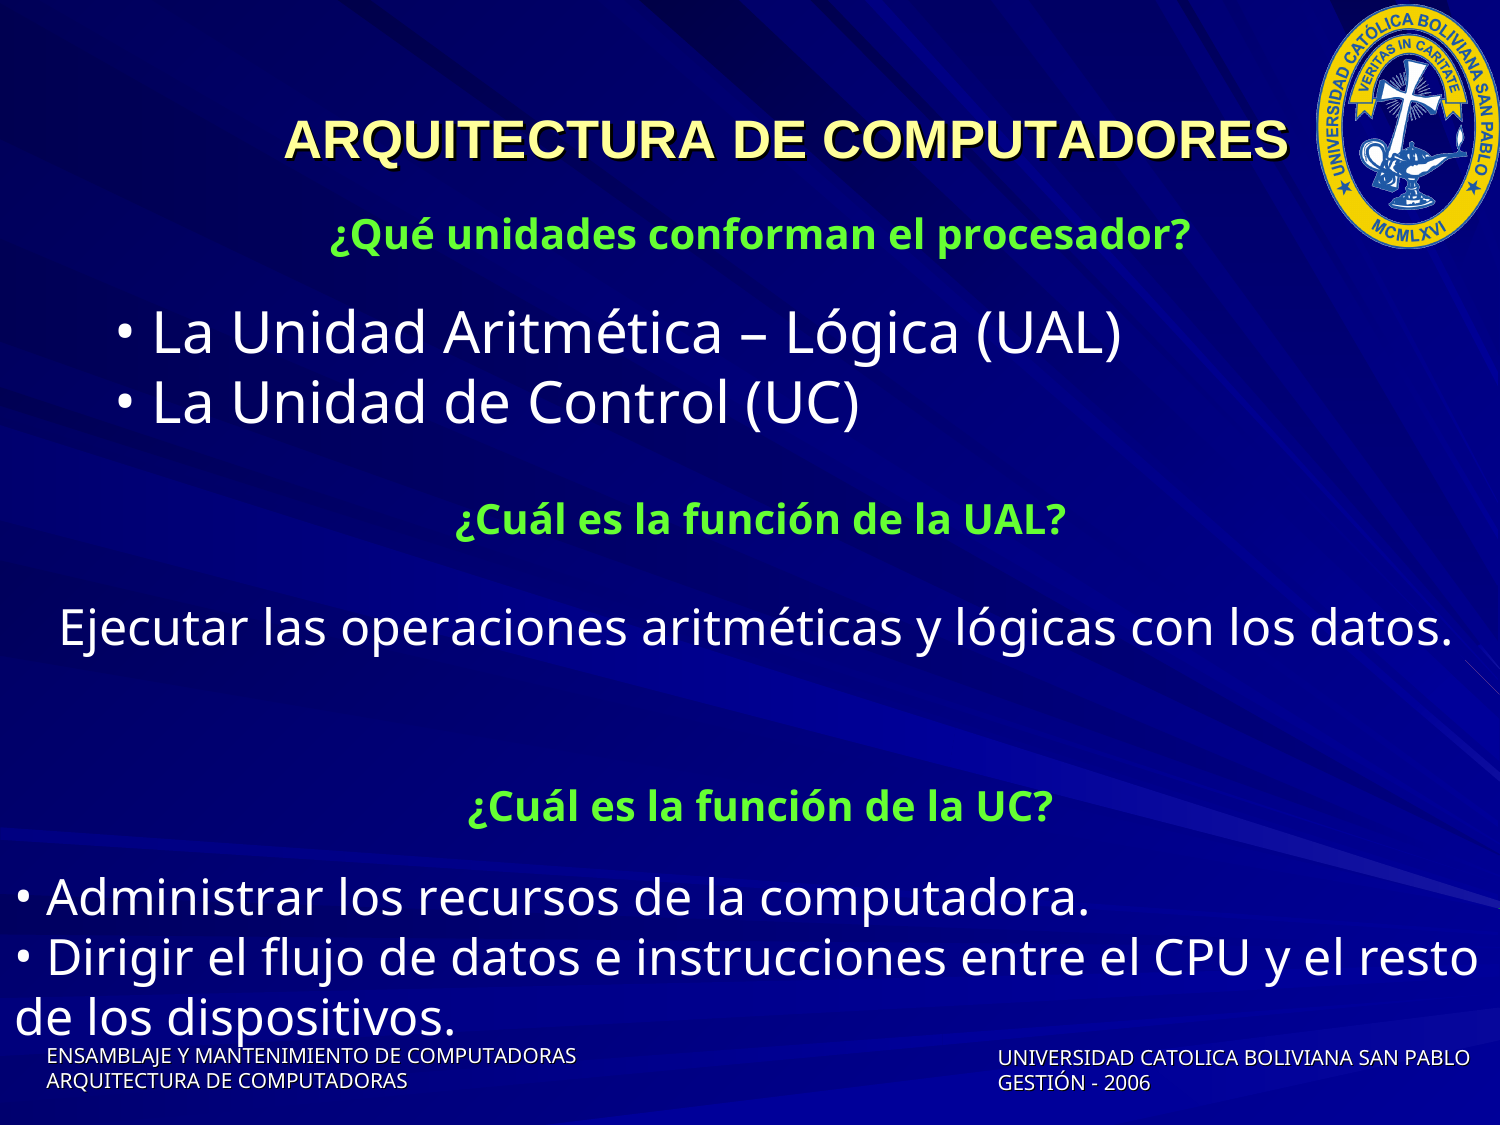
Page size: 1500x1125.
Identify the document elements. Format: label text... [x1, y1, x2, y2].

text_box Administrar los recursos de la computadora. Dirigir el flujo de datos e instrucciones entre el CPU y el resto de los dispositivos. [0, 857, 1500, 1053]
text_box ¿Cuál es la función de la UC? [0, 772, 1500, 838]
text_box La Unidad Aritmética – Lógica (UAL) La Unidad de Control (UC) [99, 287, 1500, 443]
text_box Ejecutar las operaciones aritméticas y lógicas con los datos. [0, 587, 1500, 663]
text_box ¿Qué unidades conforman el procesador? [0, 200, 1500, 266]
picture [1316, 4, 1500, 200]
text_box ARQUITECTURA DE COMPUTADORES [112, 78, 1463, 197]
text_box ¿Cuál es la función de la UAL? [0, 484, 1500, 551]
